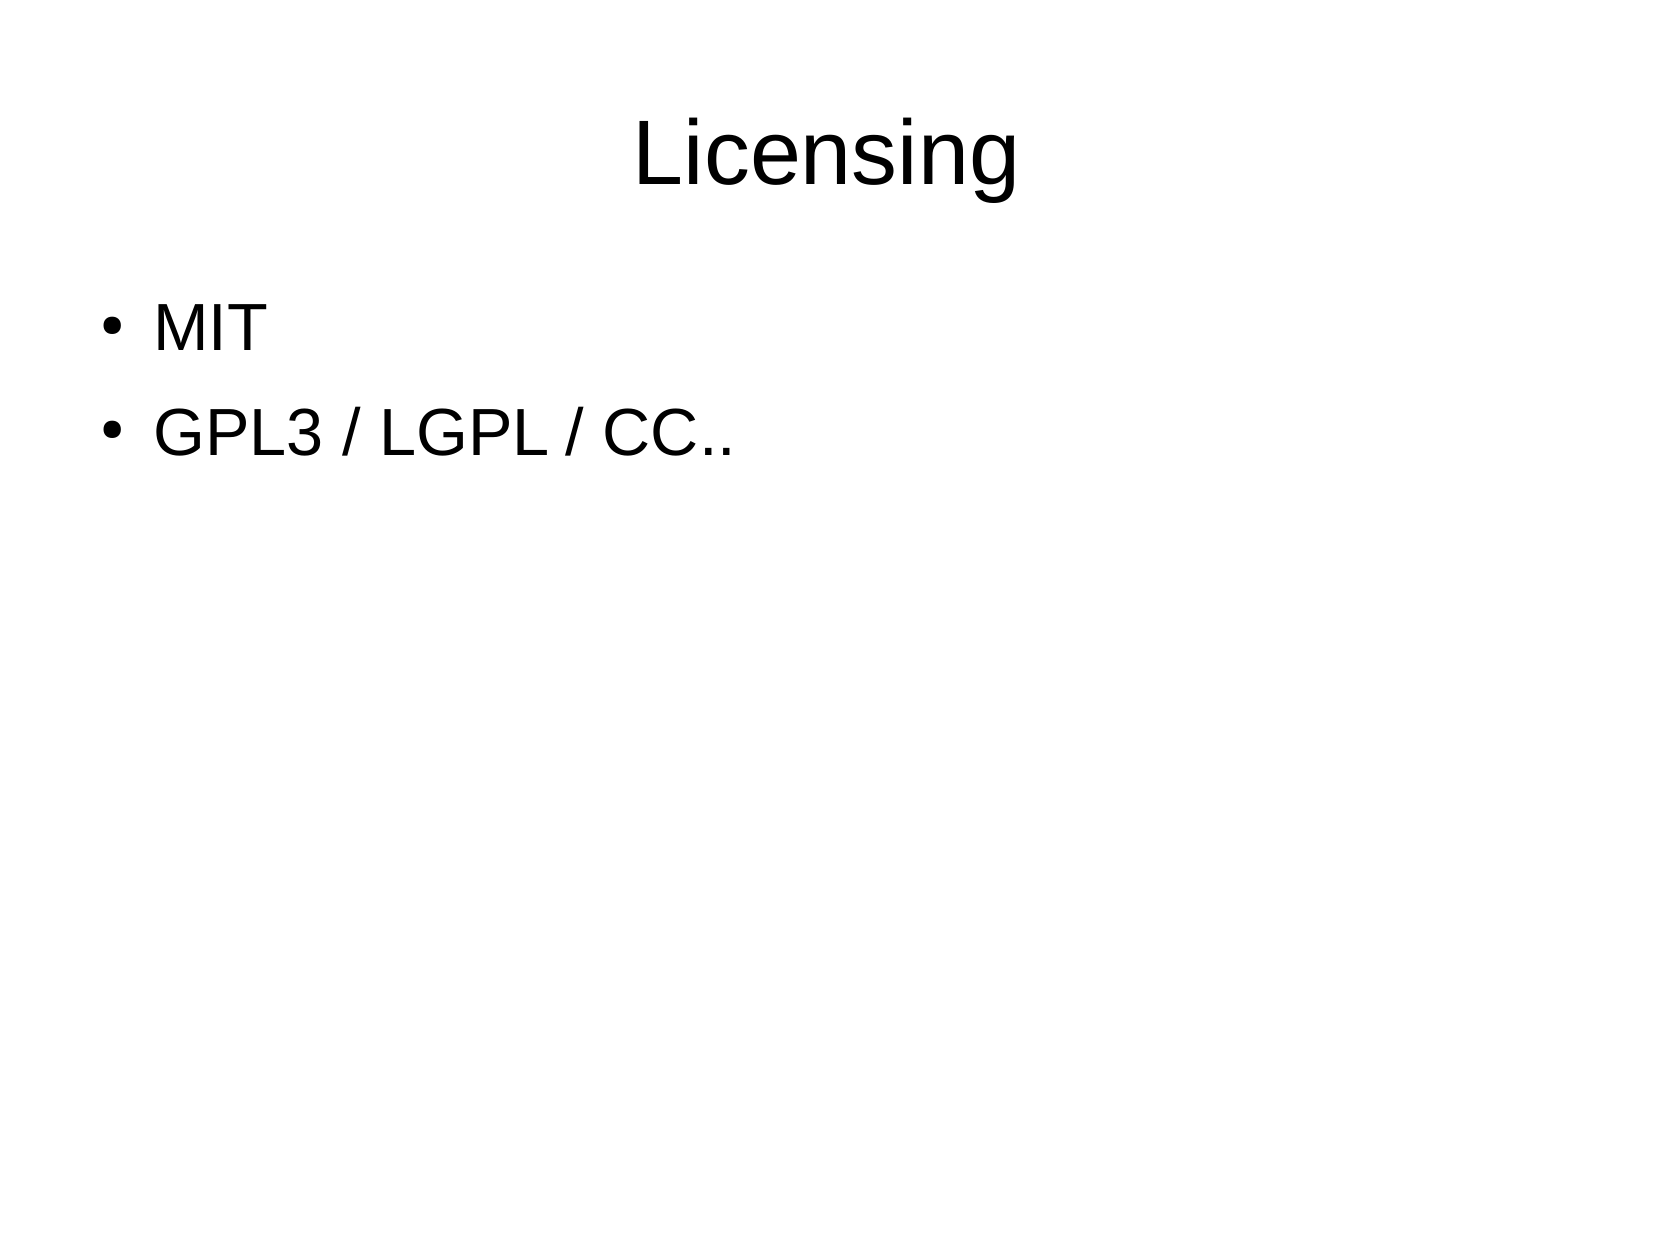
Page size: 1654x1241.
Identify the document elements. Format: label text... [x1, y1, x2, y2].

title Licensing [82, 49, 1571, 257]
list MIT GPL3 / LGPL / CC.. [82, 290, 1571, 1010]
